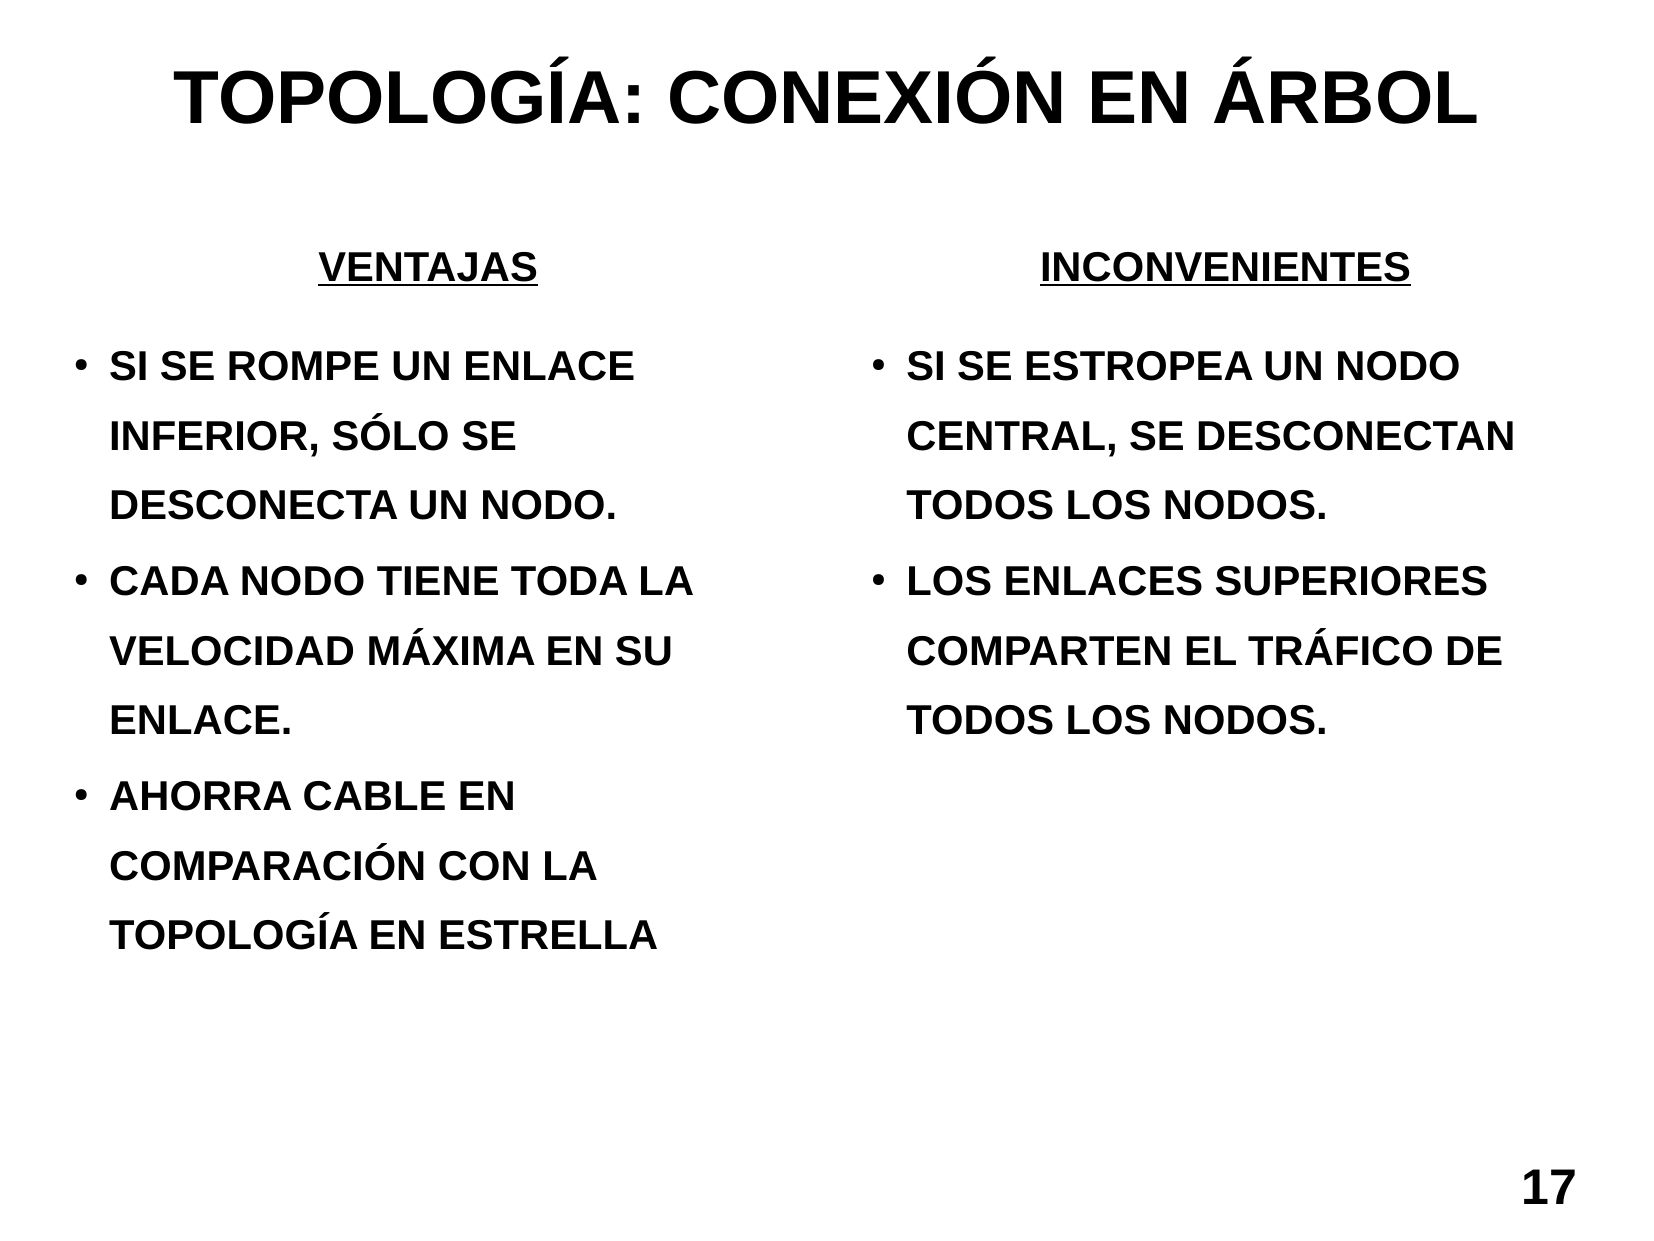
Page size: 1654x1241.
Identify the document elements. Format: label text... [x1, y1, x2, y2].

title TOPOLOGÍA: CONEXIÓN EN ÁRBOL [82, 23, 1571, 172]
text_box <número> [1506, 1151, 1654, 1223]
text_box INCONVENIENTES SI SE ESTROPEA UN NODO CENTRAL, SE DESCONECTAN TODOS LOS NODOS. LOS ENLACES SUPERIORES COMPARTEN EL TRÁFICO DE TODOS LOS NODOS. [856, 236, 1595, 1123]
text_box VENTAJAS SI SE ROMPE UN ENLACE INFERIOR, SÓLO SE DESCONECTA UN NODO. CADA NODO TIENE TODA LA VELOCIDAD MÁXIMA EN SU ENLACE. AHORRA CABLE EN COMPARACIÓN CON LA TOPOLOGÍA EN ESTRELLA [59, 236, 798, 1123]
